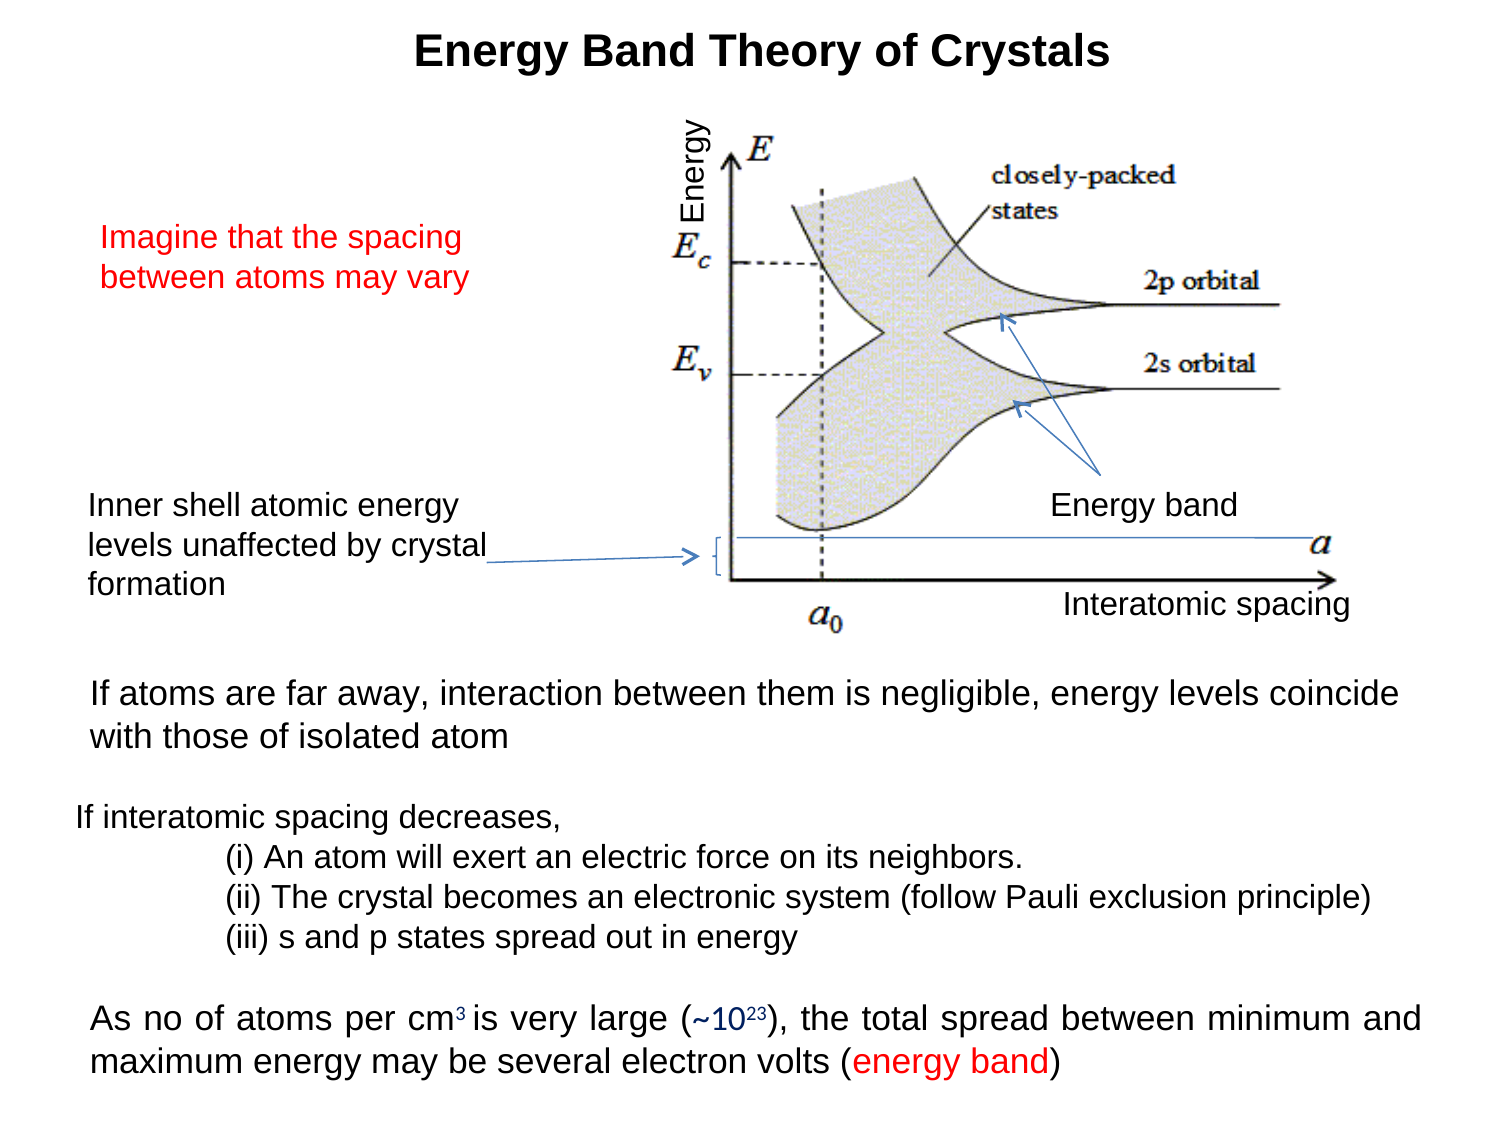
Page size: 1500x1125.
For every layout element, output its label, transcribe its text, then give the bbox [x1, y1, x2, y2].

picture [662, 124, 1358, 644]
text_box Energy [662, 87, 711, 225]
text_box If atoms are far away, interaction between them is negligible, energy levels coincide with those of isolated atom [74, 662, 1463, 763]
text_box Imagine that the spacing between atoms may vary [99, 207, 513, 296]
text_box Interatomic spacing [1062, 574, 1413, 623]
text_box Inner shell atomic energy levels unaffected by crystal formation [87, 474, 500, 603]
text_box As no of atoms per cm3 is very large (~1023), the total spread between minimum and maximum energy may be several electron volts (energy band) [75, 987, 1438, 1088]
text_box If interatomic spacing decreases, (i) An atom will exert an electric force on its neighbors. (ii) The crystal becomes an electronic system (follow Pauli exclusion principle) (iii) s and p states spread out in energy [74, 787, 1463, 956]
text_box Energy Band Theory of Crystals [162, 12, 1363, 76]
text_box Energy band [1049, 475, 1250, 524]
